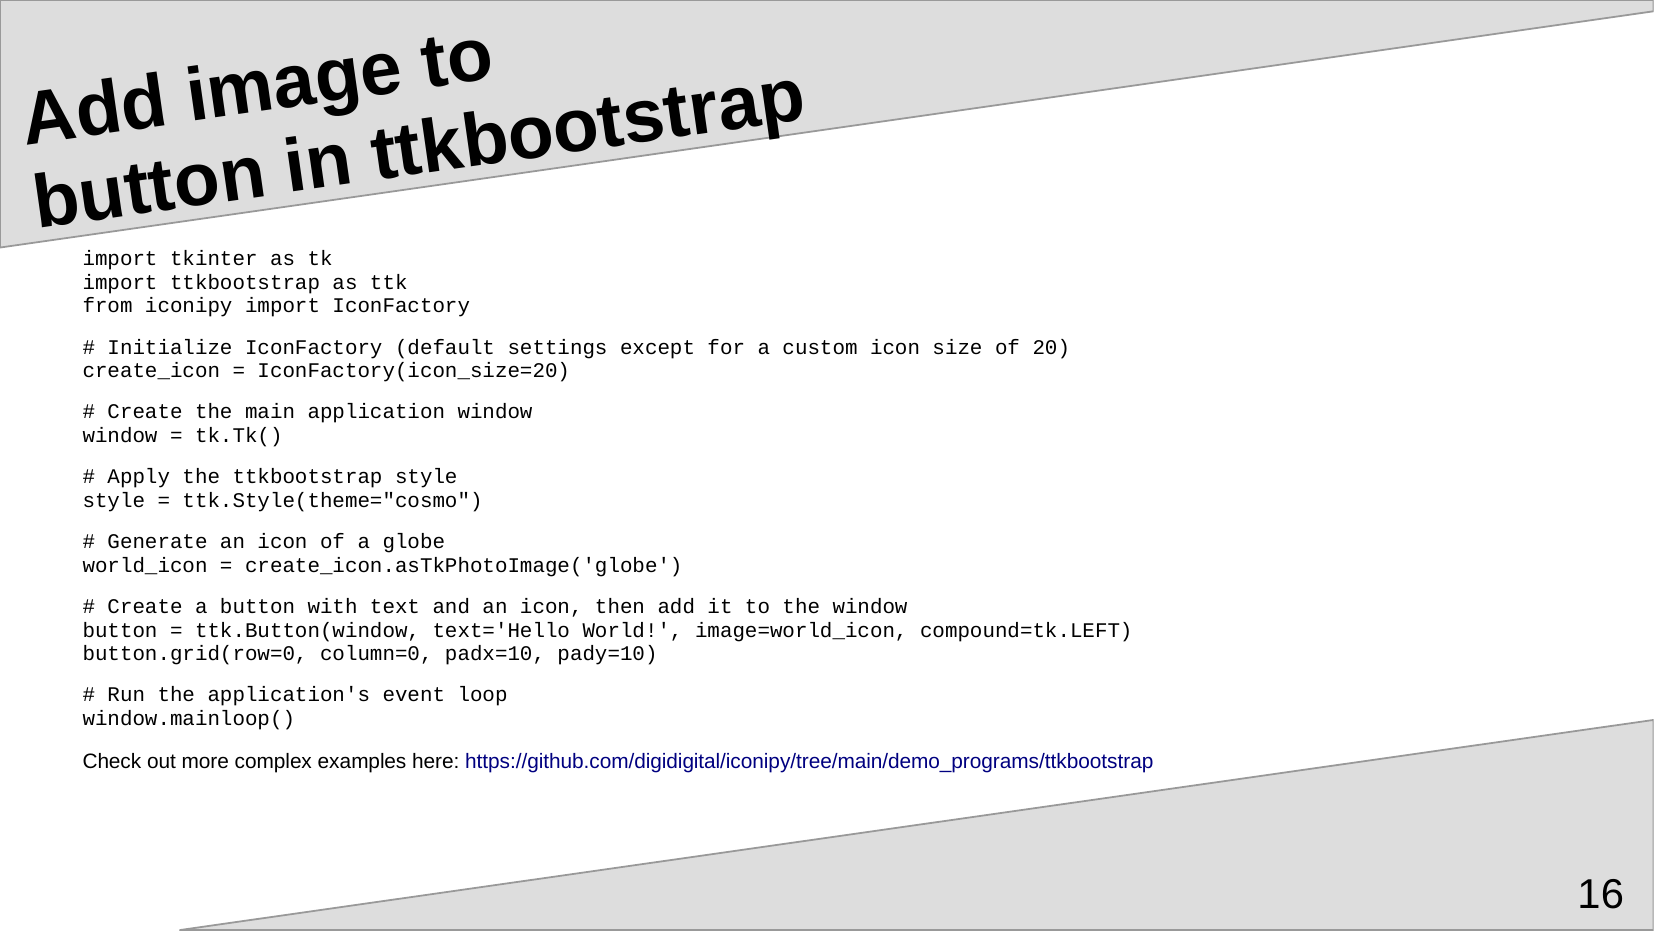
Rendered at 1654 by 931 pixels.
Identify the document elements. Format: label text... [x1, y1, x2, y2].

title Add image to button in ttkbootstrap [16, 0, 1502, 245]
list import tkinter as tk import ttkbootstrap as ttk from iconipy import IconFactory # Initialize IconFactory (default settings except for a custom icon size of 20) create_icon = IconFactory(icon_size=20) # Create the main application window window = tk.Tk() # Apply the ttkbootstrap style style = ttk.Style(theme="cosmo") # Generate an icon of a globe world_icon = create_icon.asTkPhotoImage('globe') # Create a button with text and an icon, then add it to the window button = ttk.Button(window, text='Hello World!', image=world_icon, compound=tk.LEFT) button.grid(row=0, column=0, padx=10, pady=10) # Run the application's event loop window.mainloop() Check out more complex examples here: https://github.com/digidigital/iconipy/tree/main/demo_programs/ttkbootstrap [82, 248, 1538, 789]
